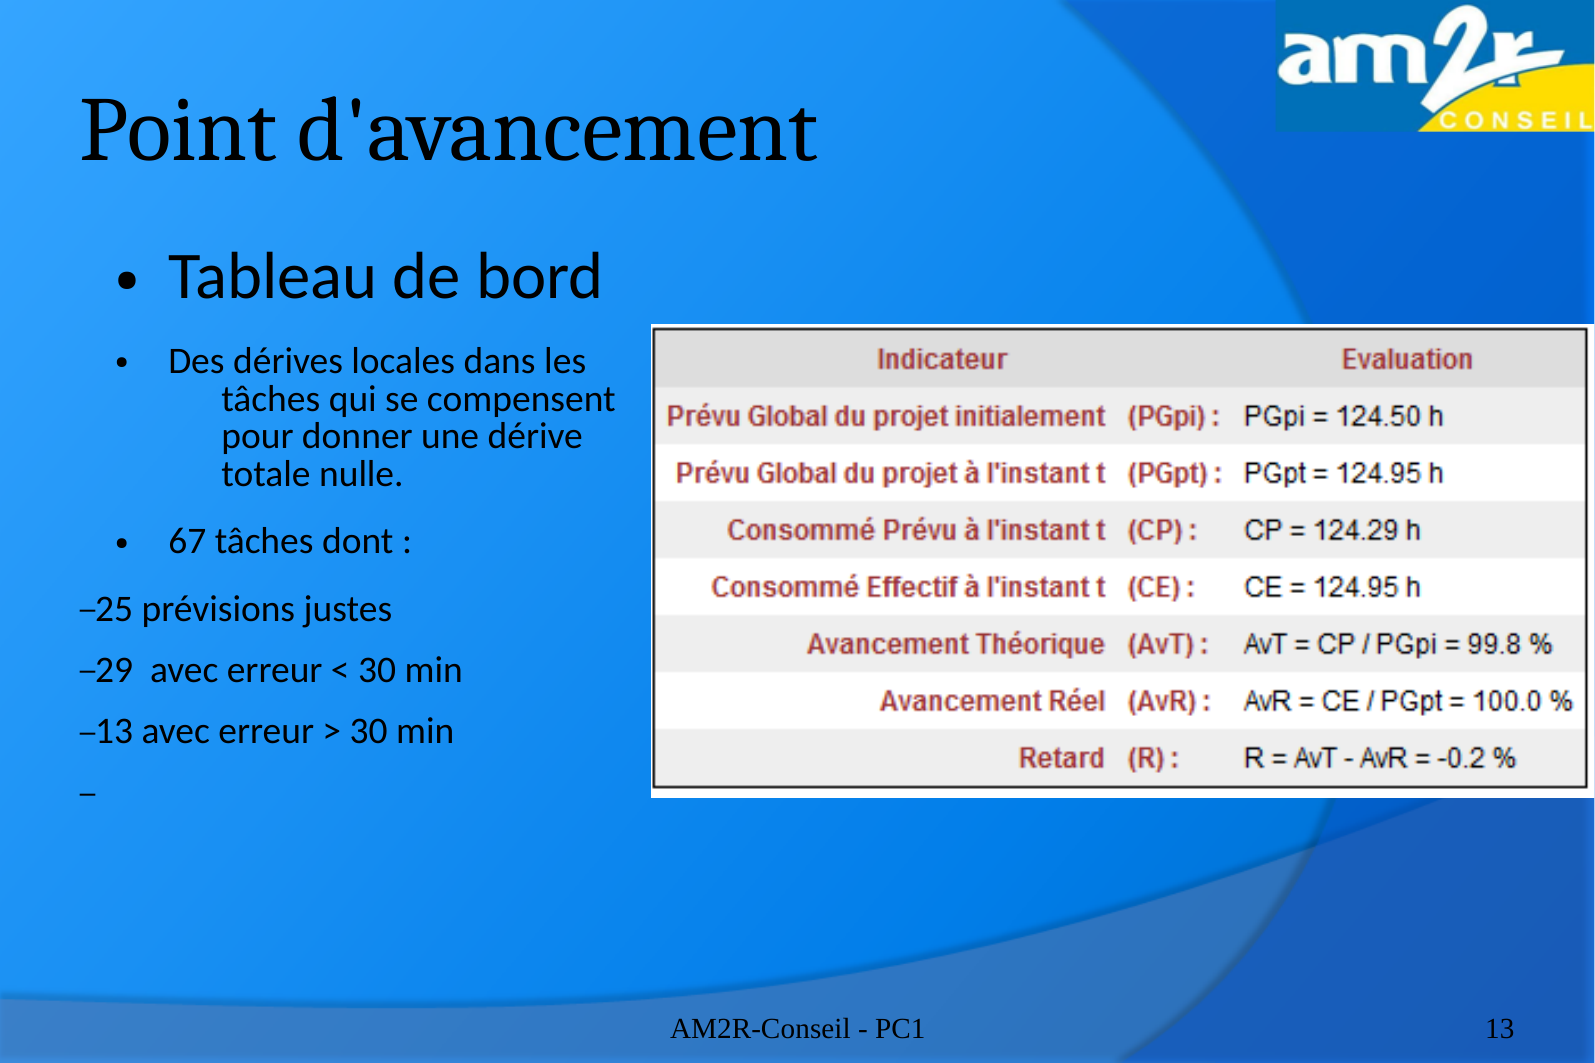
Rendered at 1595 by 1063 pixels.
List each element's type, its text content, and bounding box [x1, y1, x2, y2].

title Point d'avancement [79, 42, 1253, 220]
picture [0, 0, 1595, 1063]
list Tableau de bord Des dérives locales dans les tâches qui se compensent pour donner une dérive totale nulle. 67 tâches dont : 25 prévisions justes 29 avec erreur < 30 min 13 avec erreur > 30 min [79, 248, 650, 1000]
